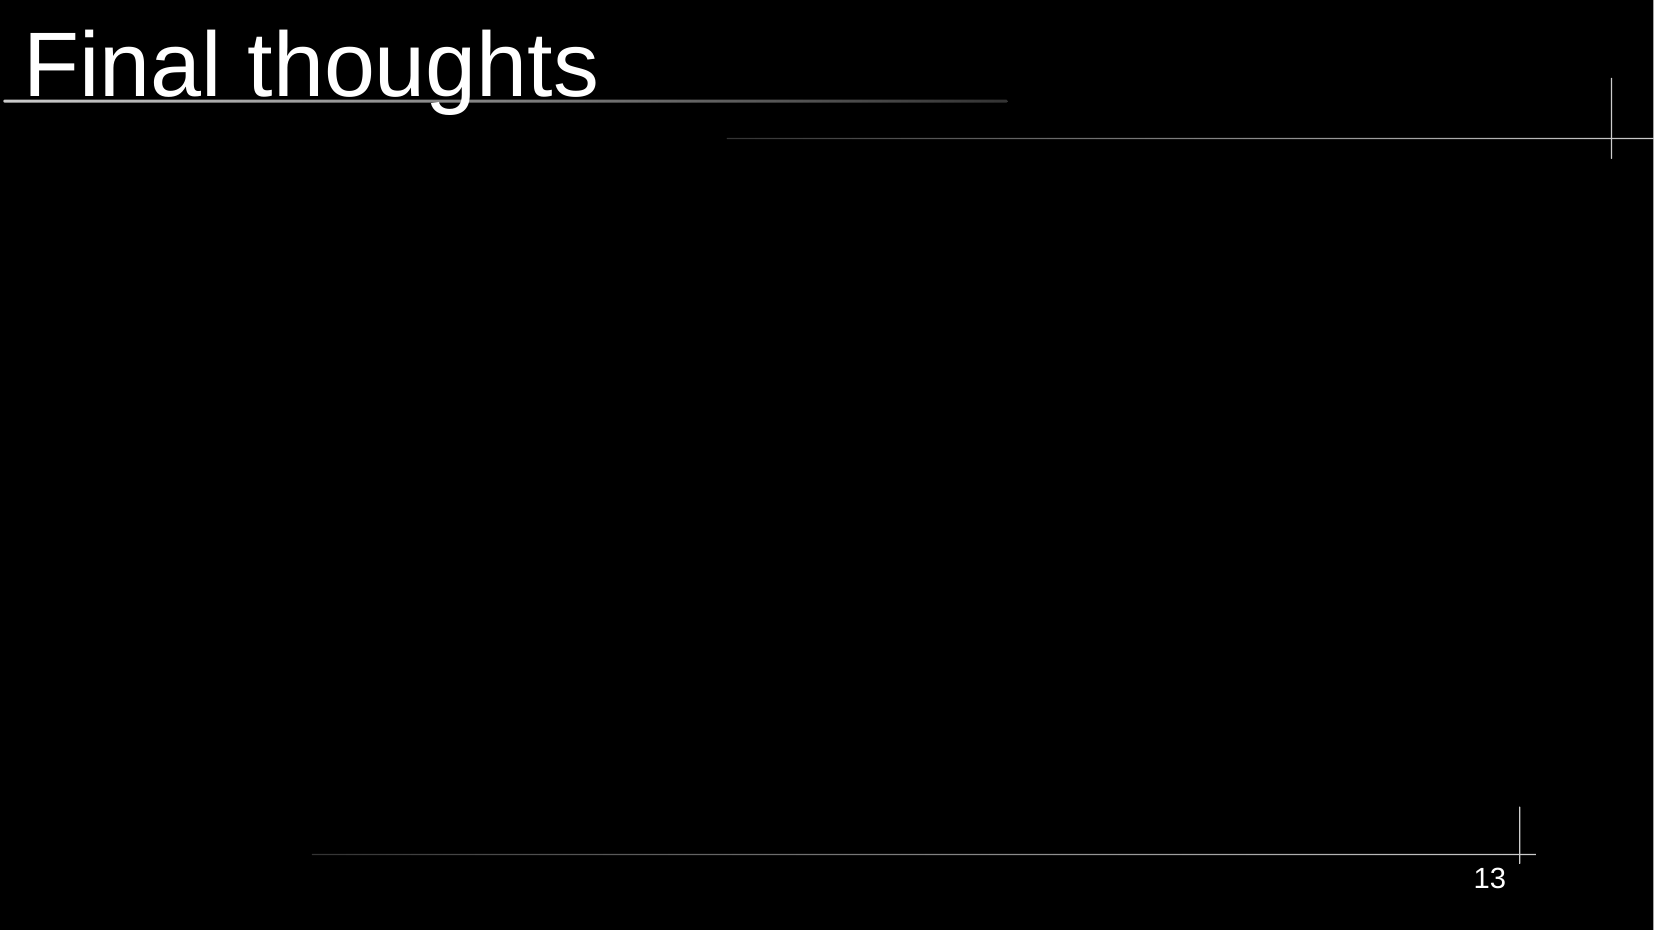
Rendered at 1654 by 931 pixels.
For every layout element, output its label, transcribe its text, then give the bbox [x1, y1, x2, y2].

title Final thoughts [23, 11, 1589, 119]
